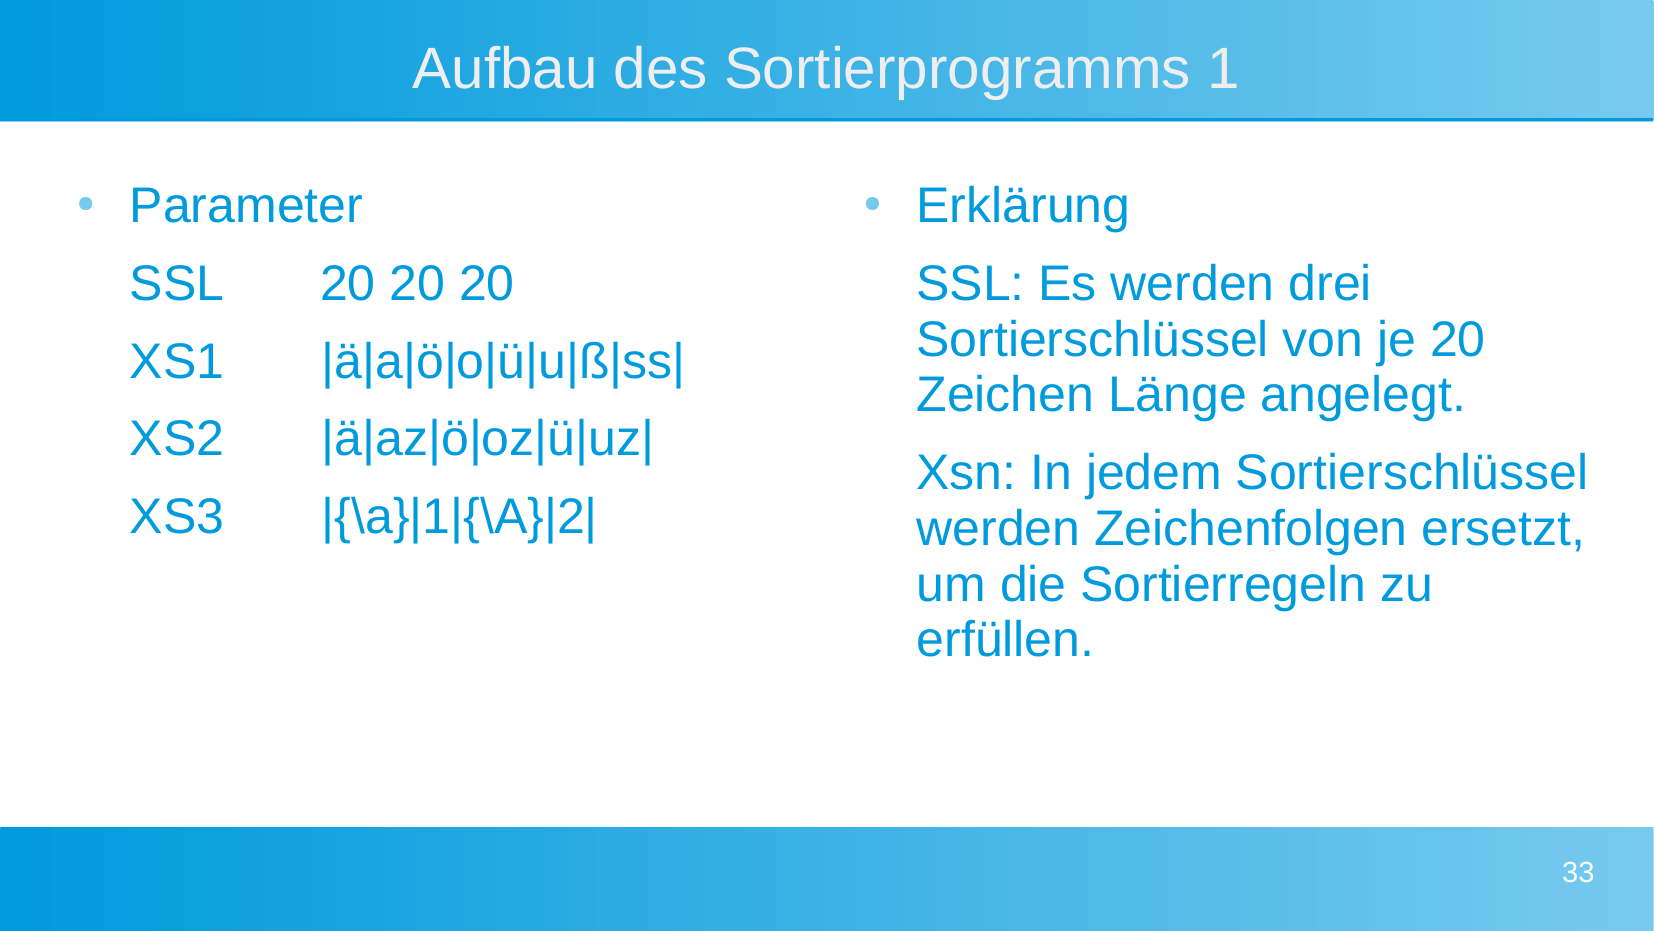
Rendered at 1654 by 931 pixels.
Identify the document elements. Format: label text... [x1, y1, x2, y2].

title Aufbau des Sortierprogramms 1 [59, 29, 1595, 108]
list Parameter SSL 20 20 20 XS1 |ä|a|ö|o|ü|u|ß|ss| XS2 |ä|az|ö|oz|ü|uz| XS3 |{\a}|1|{\A}|2| [59, 177, 809, 768]
list Erklärung SSL: Es werden drei Sortierschlüssel von je 20 Zeichen Länge angelegt. Xsn: In jedem Sortierschlüssel werden Zeichenfolgen ersetzt, um die Sortierregeln zu erfüllen. [845, 177, 1596, 768]
